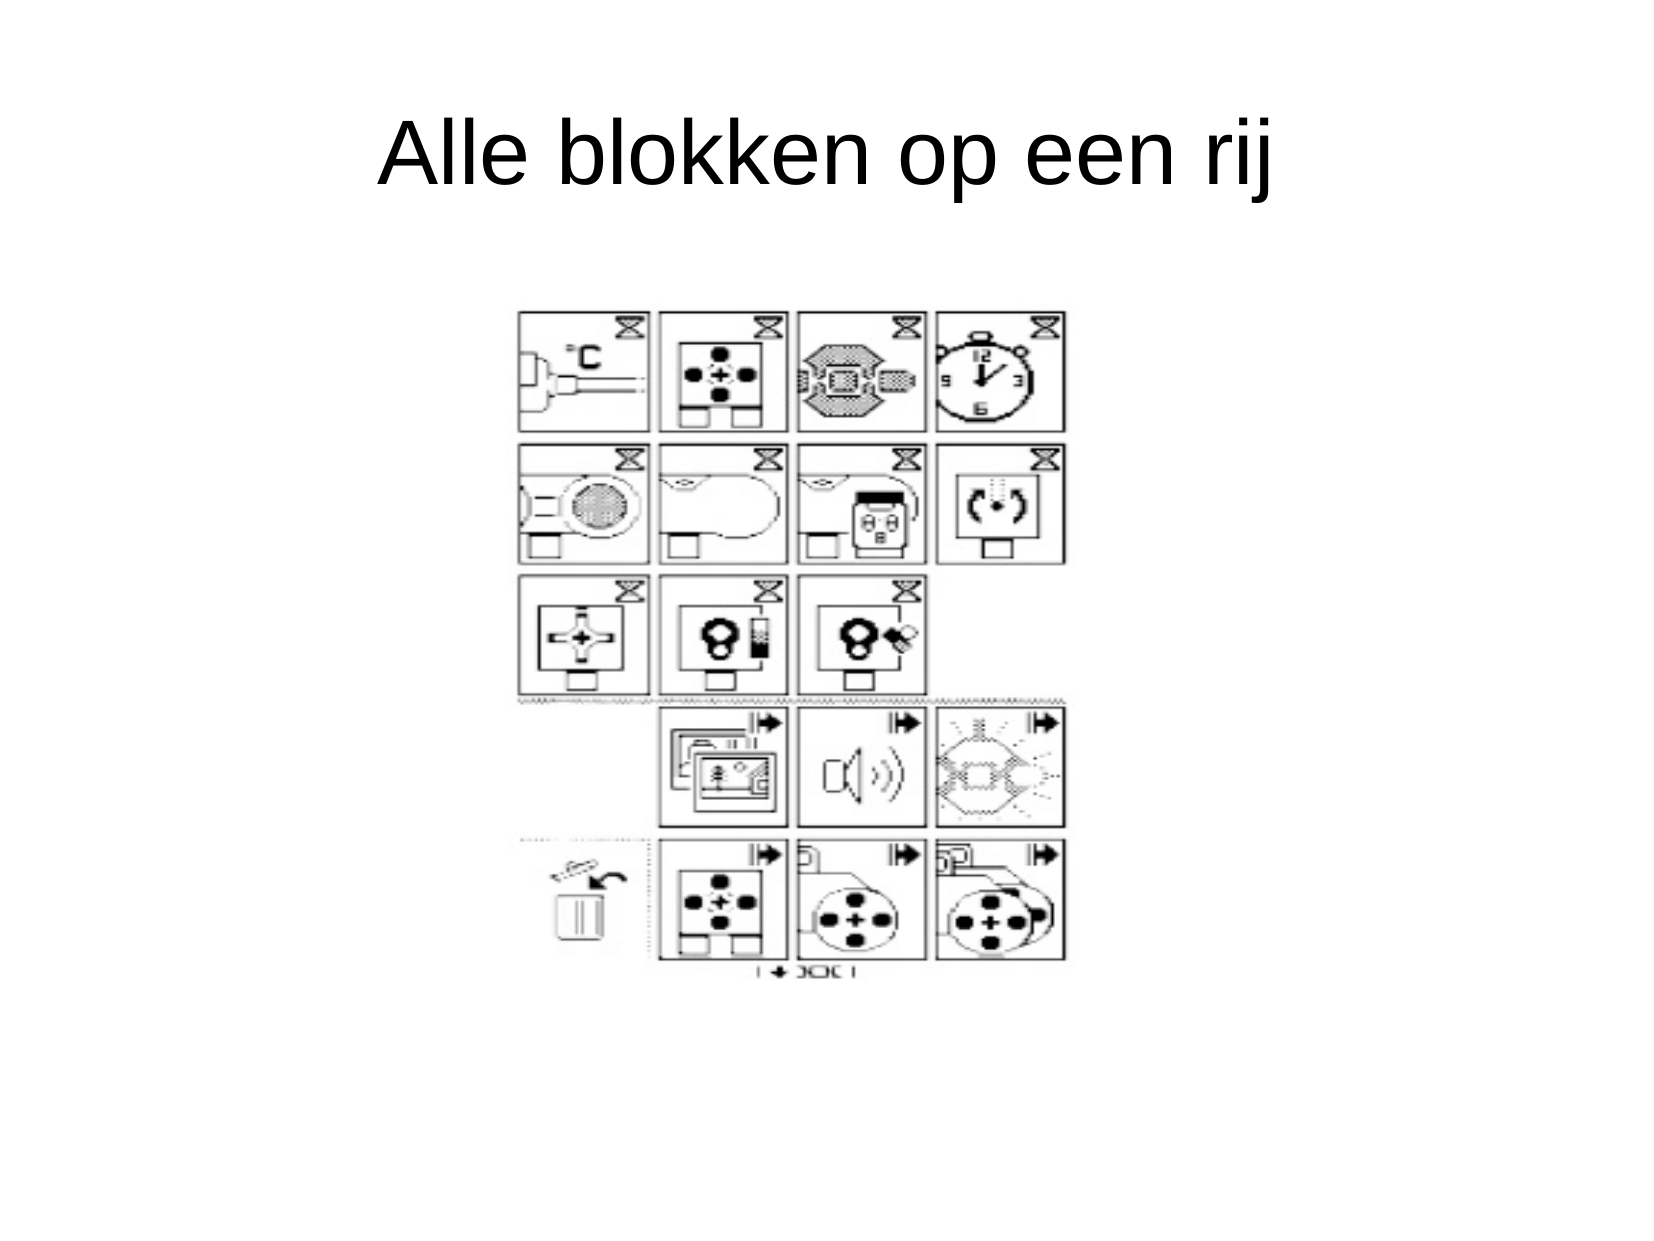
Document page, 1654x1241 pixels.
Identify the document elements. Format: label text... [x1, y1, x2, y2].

picture [507, 303, 1075, 981]
title Alle blokken op een rij [82, 49, 1571, 257]
